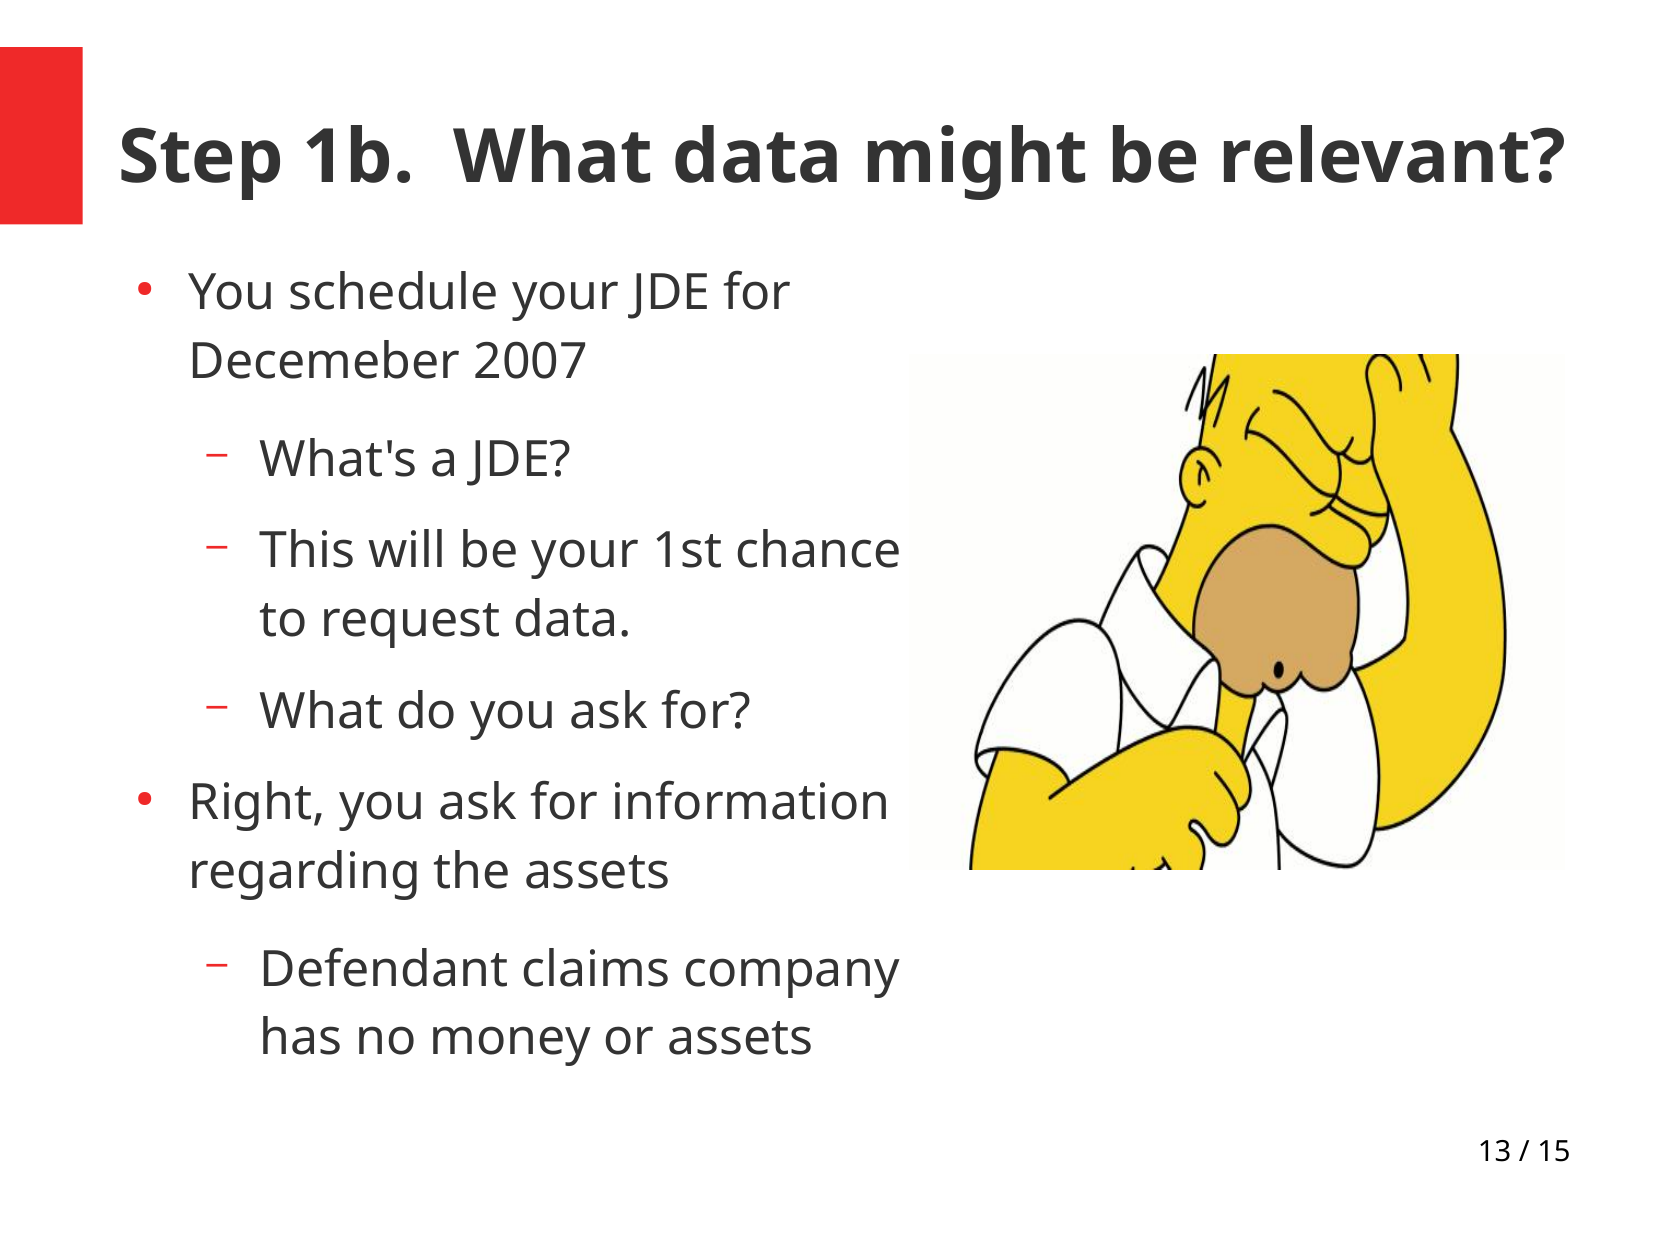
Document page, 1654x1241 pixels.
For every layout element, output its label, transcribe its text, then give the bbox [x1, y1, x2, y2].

picture [909, 354, 1565, 870]
title Step 1b. What data might be relevant? [118, 49, 1571, 257]
list You schedule your JDE for Decemeber 2007 What's a JDE? This will be your 1st chance to request data. What do you ask for? Right, you ask for information regarding the assets Defendant claims company has no money or assets [118, 257, 934, 1111]
